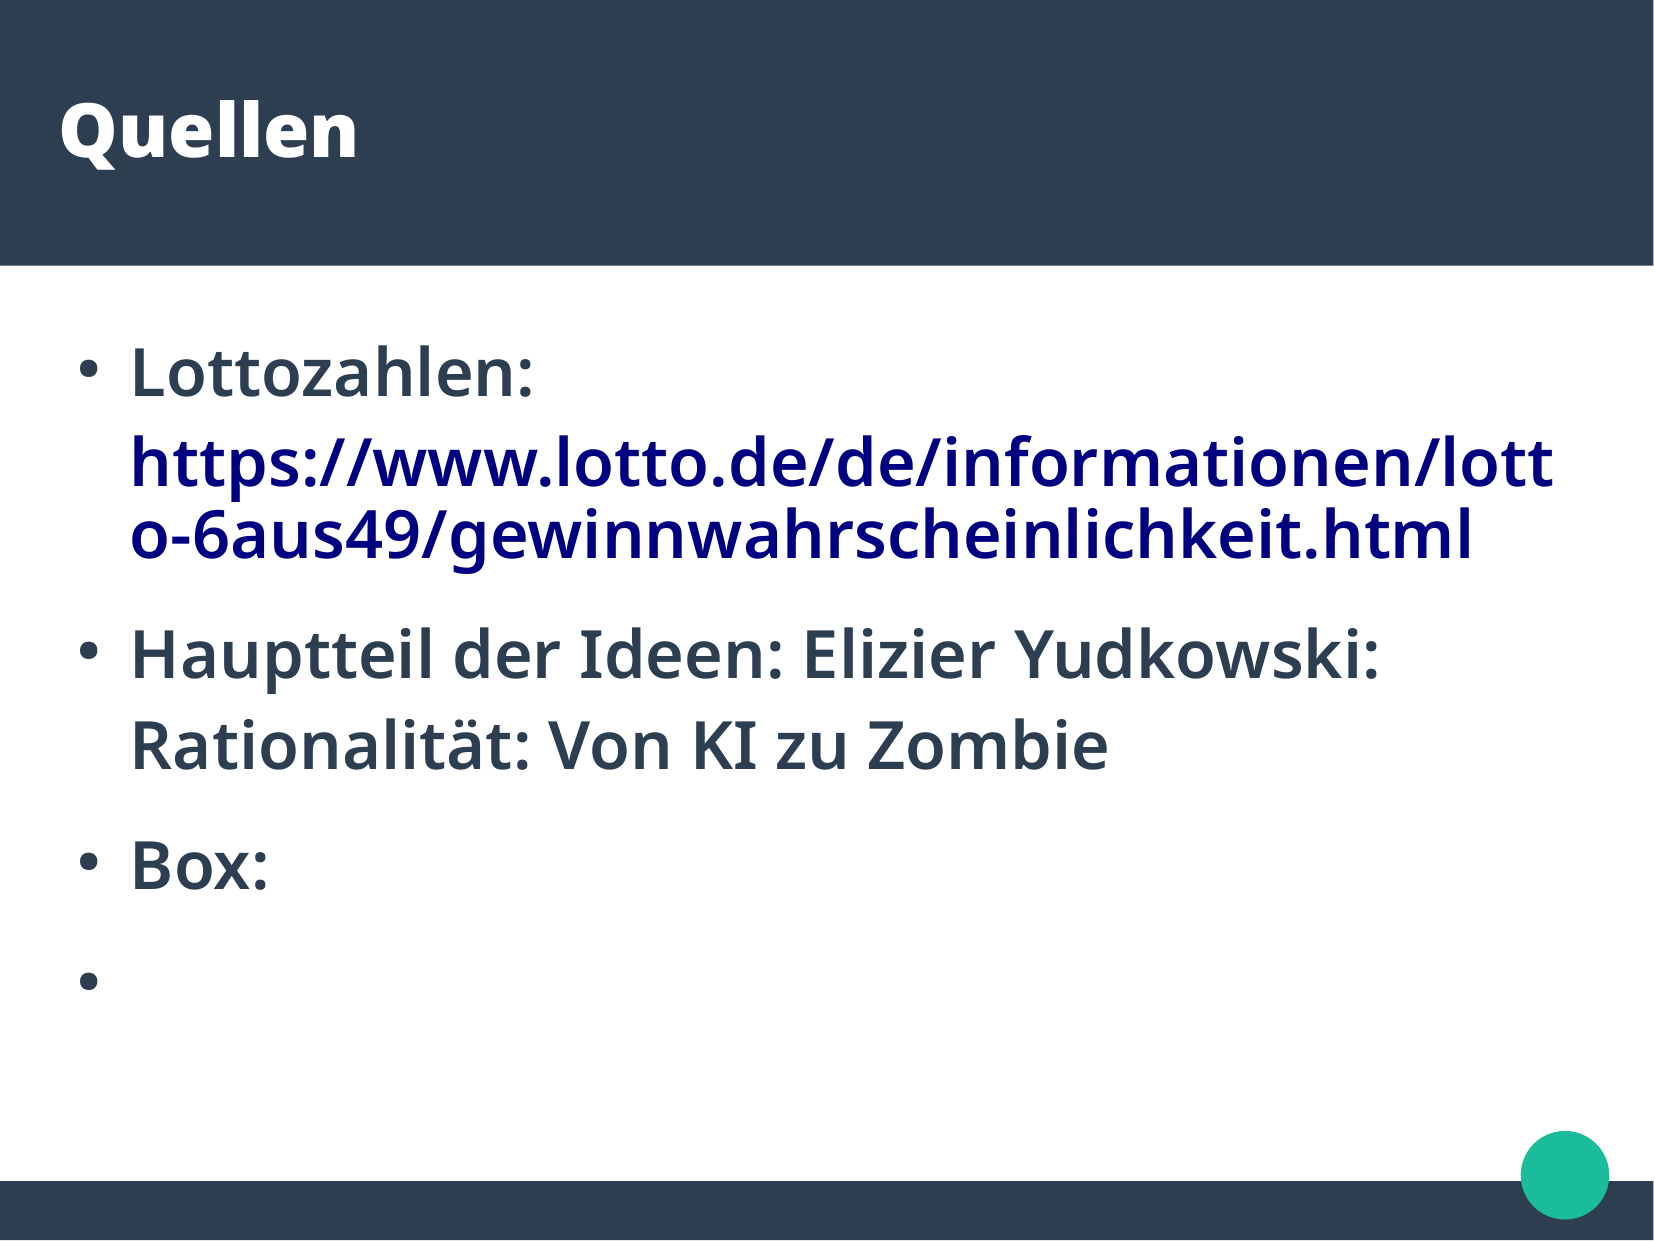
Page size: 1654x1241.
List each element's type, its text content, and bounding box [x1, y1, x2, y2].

list Lottozahlen: https://www.lotto.de/de/informationen/lotto-6aus49/gewinnwahrscheinlichkeit.html Hauptteil der Ideen: Elizier Yudkowski: Rationalität: Von KI zu Zombie Box: [59, 324, 1595, 1152]
title Quellen [59, 49, 1595, 207]
